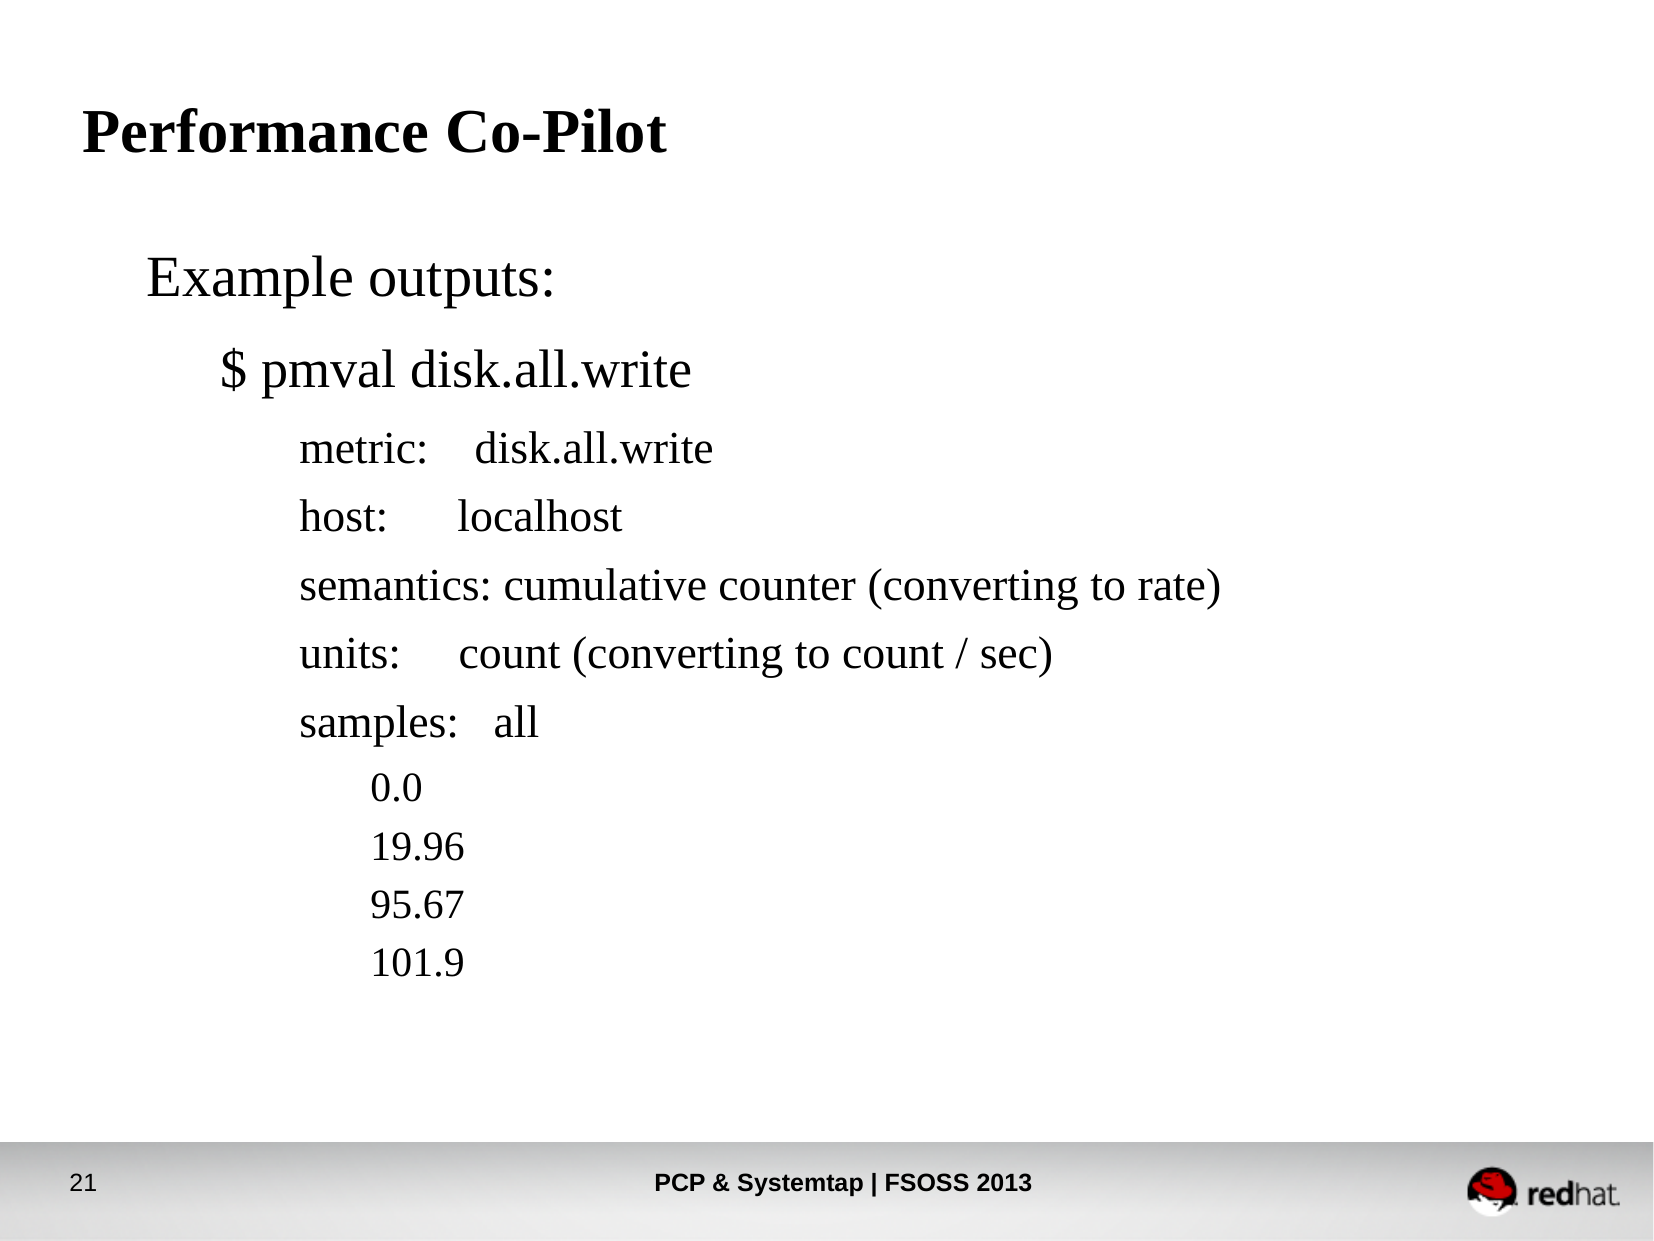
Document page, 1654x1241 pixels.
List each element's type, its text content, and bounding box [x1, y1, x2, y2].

title Performance Co-Pilot [82, 37, 1571, 226]
picture [0, 1142, 1654, 1241]
list Example outputs: $ pmval disk.all.write metric: disk.all.write host: localhost semantics: cumulative counter (converting to rate) units: count (converting to count / sec) samples: all 0.0 19.96 95.67 101.9 [86, 244, 1576, 1222]
